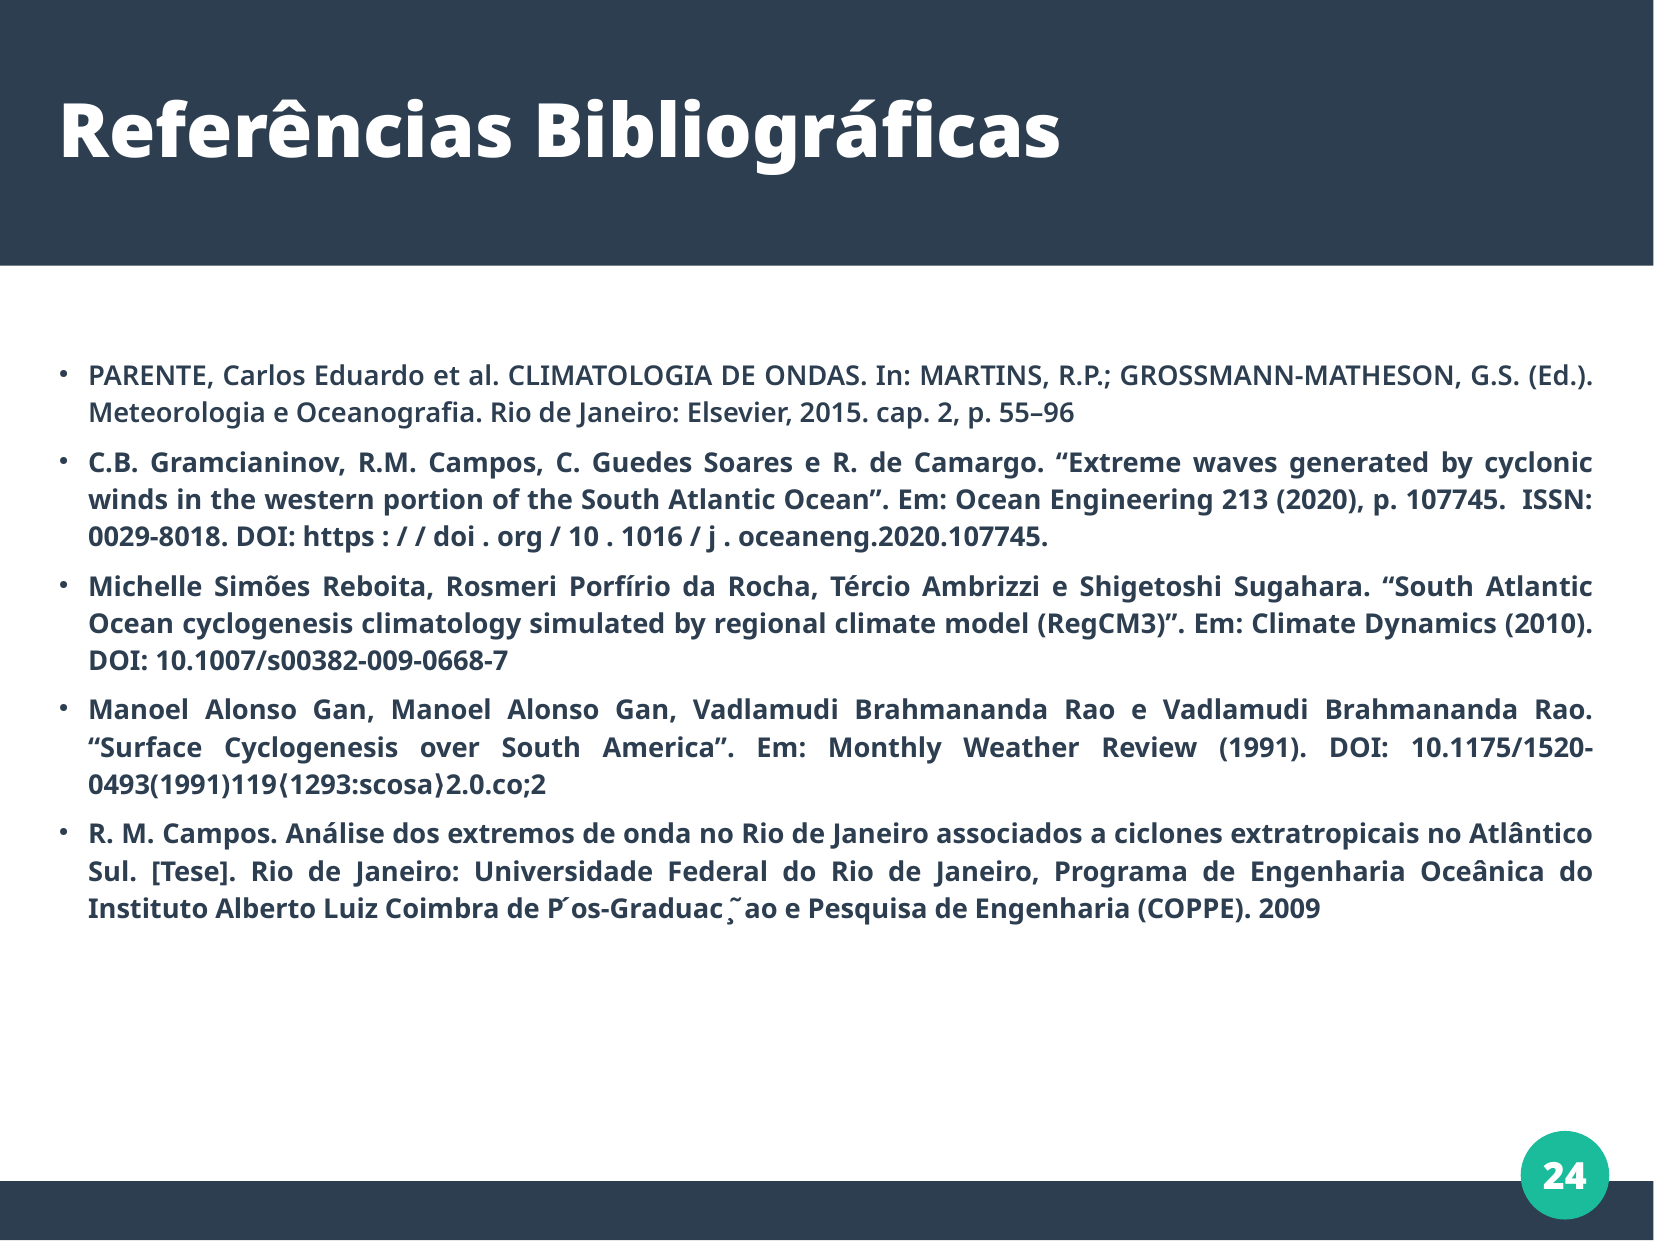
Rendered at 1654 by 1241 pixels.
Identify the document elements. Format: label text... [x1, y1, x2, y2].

list PARENTE, Carlos Eduardo et al. CLIMATOLOGIA DE ONDAS. In: MARTINS, R.P.; GROSSMANN-MATHESON, G.S. (Ed.). Meteorologia e Oceanografia. Rio de Janeiro: Elsevier, 2015. cap. 2, p. 55–96 C.B. Gramcianinov, R.M. Campos, C. Guedes Soares e R. de Camargo. “Extreme waves generated by cyclonic winds in the western portion of the South Atlantic Ocean”. Em: Ocean Engineering 213 (2020), p. 107745. ISSN: 0029-8018. DOI: https : / / doi . org / 10 . 1016 / j . oceaneng.2020.107745. Michelle Simões Reboita, Rosmeri Porfírio da Rocha, Tércio Ambrizzi e Shigetoshi Sugahara. “South Atlantic Ocean cyclogenesis climatology simulated by regional climate model (RegCM3)”. Em: Climate Dynamics (2010). DOI: 10.1007/s00382-009-0668-7 Manoel Alonso Gan, Manoel Alonso Gan, Vadlamudi Brahmananda Rao e Vadlamudi Brahmananda Rao. “Surface Cyclogenesis over South America”. Em: Monthly Weather Review (1991). DOI: 10.1175/1520-0493(1991)119⟨1293:scosa⟩2.0.co;2 R. M. Campos. Análise dos extremos de onda no Rio de Janeiro associados a ciclones extratropicais no Atlântico Sul. [Tese]. Rio de Janeiro: Universidade Federal do Rio de Janeiro, Programa de Engenharia Oceânica do Instituto Alberto Luiz Coimbra de P ́os-Graduac ̧ ̃ao e Pesquisa de Engenharia (COPPE). 2009 [59, 307, 1595, 934]
title Referências Bibliográficas [59, 49, 1595, 207]
